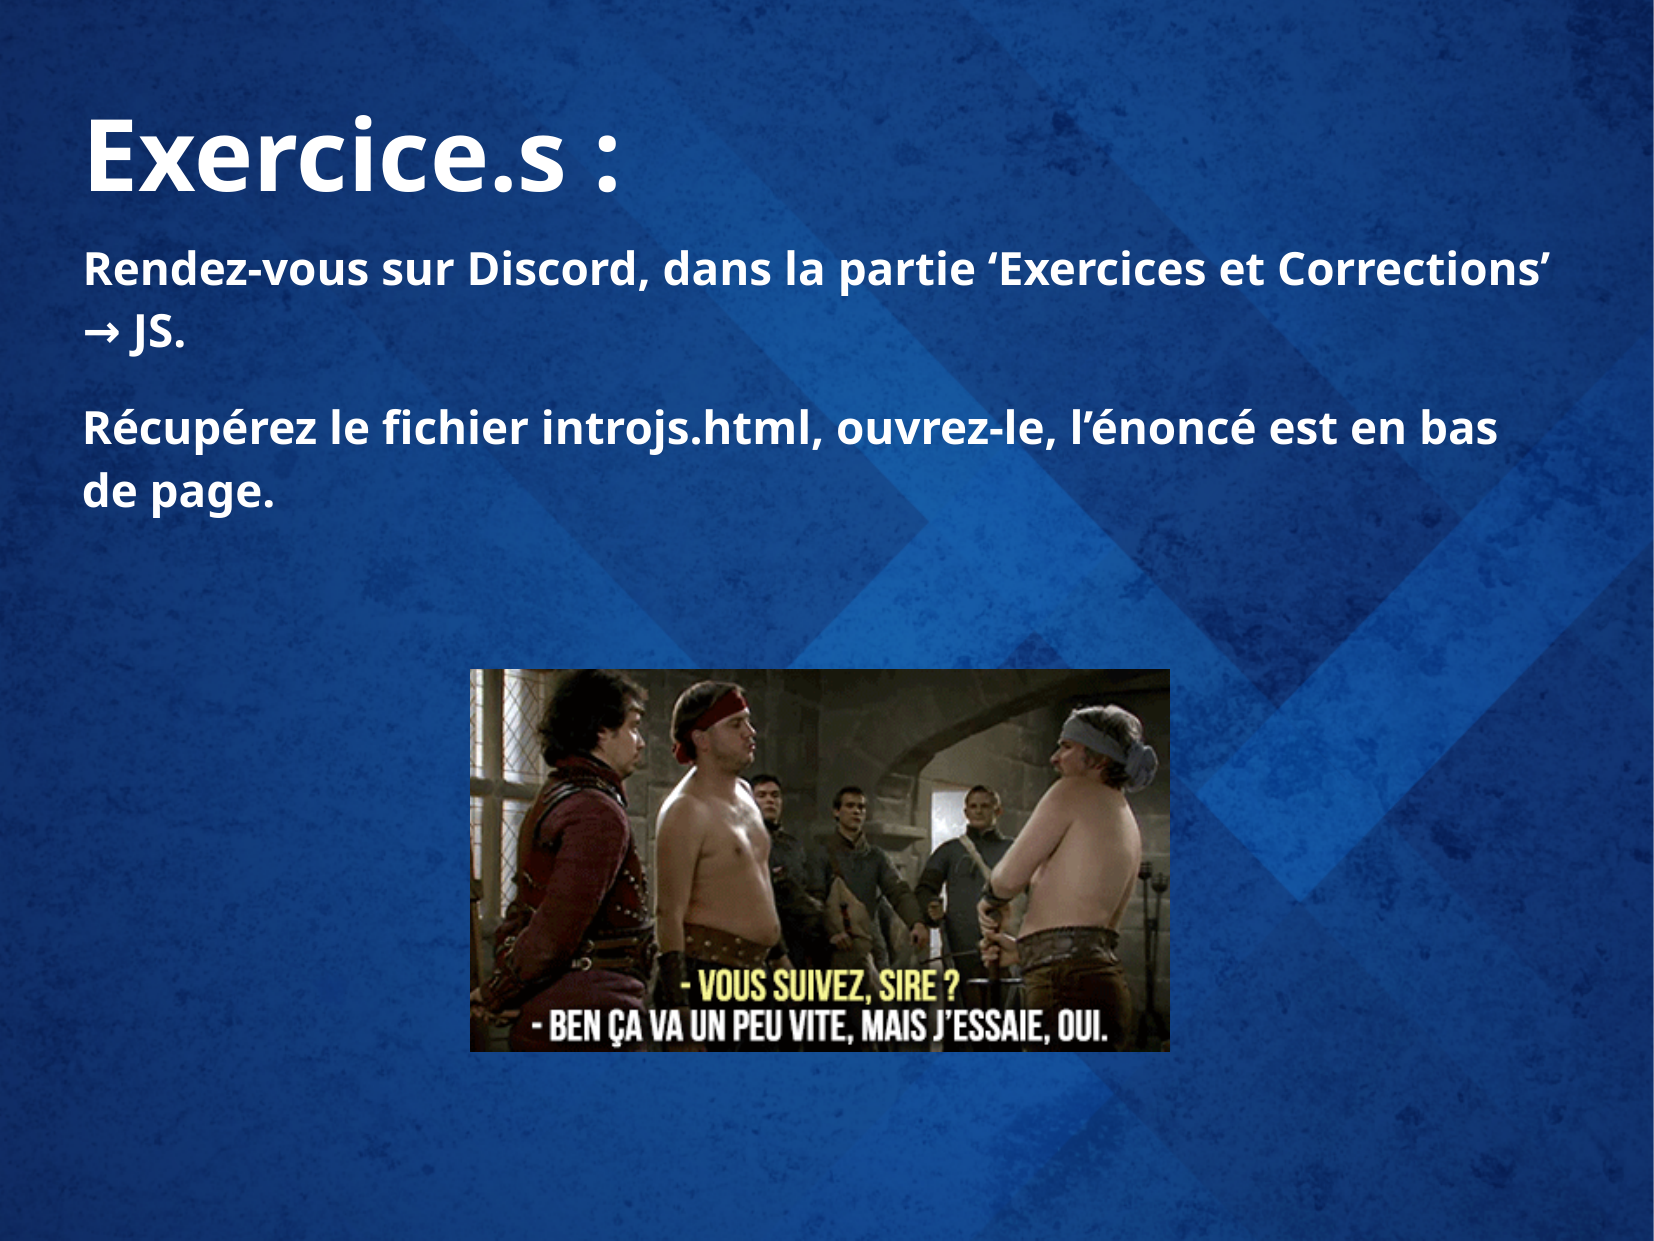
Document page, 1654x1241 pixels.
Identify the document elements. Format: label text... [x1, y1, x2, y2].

title Exercice.s : [82, 49, 1571, 257]
text_box Récupérez le fichier introjs.html, ouvrez-le, l’énoncé est en bas de page. [81, 395, 1559, 590]
picture [0, 0, 1654, 1241]
text_box Rendez-vous sur Discord, dans la partie ‘Exercices et Corrections’ → JS. [82, 236, 1560, 430]
